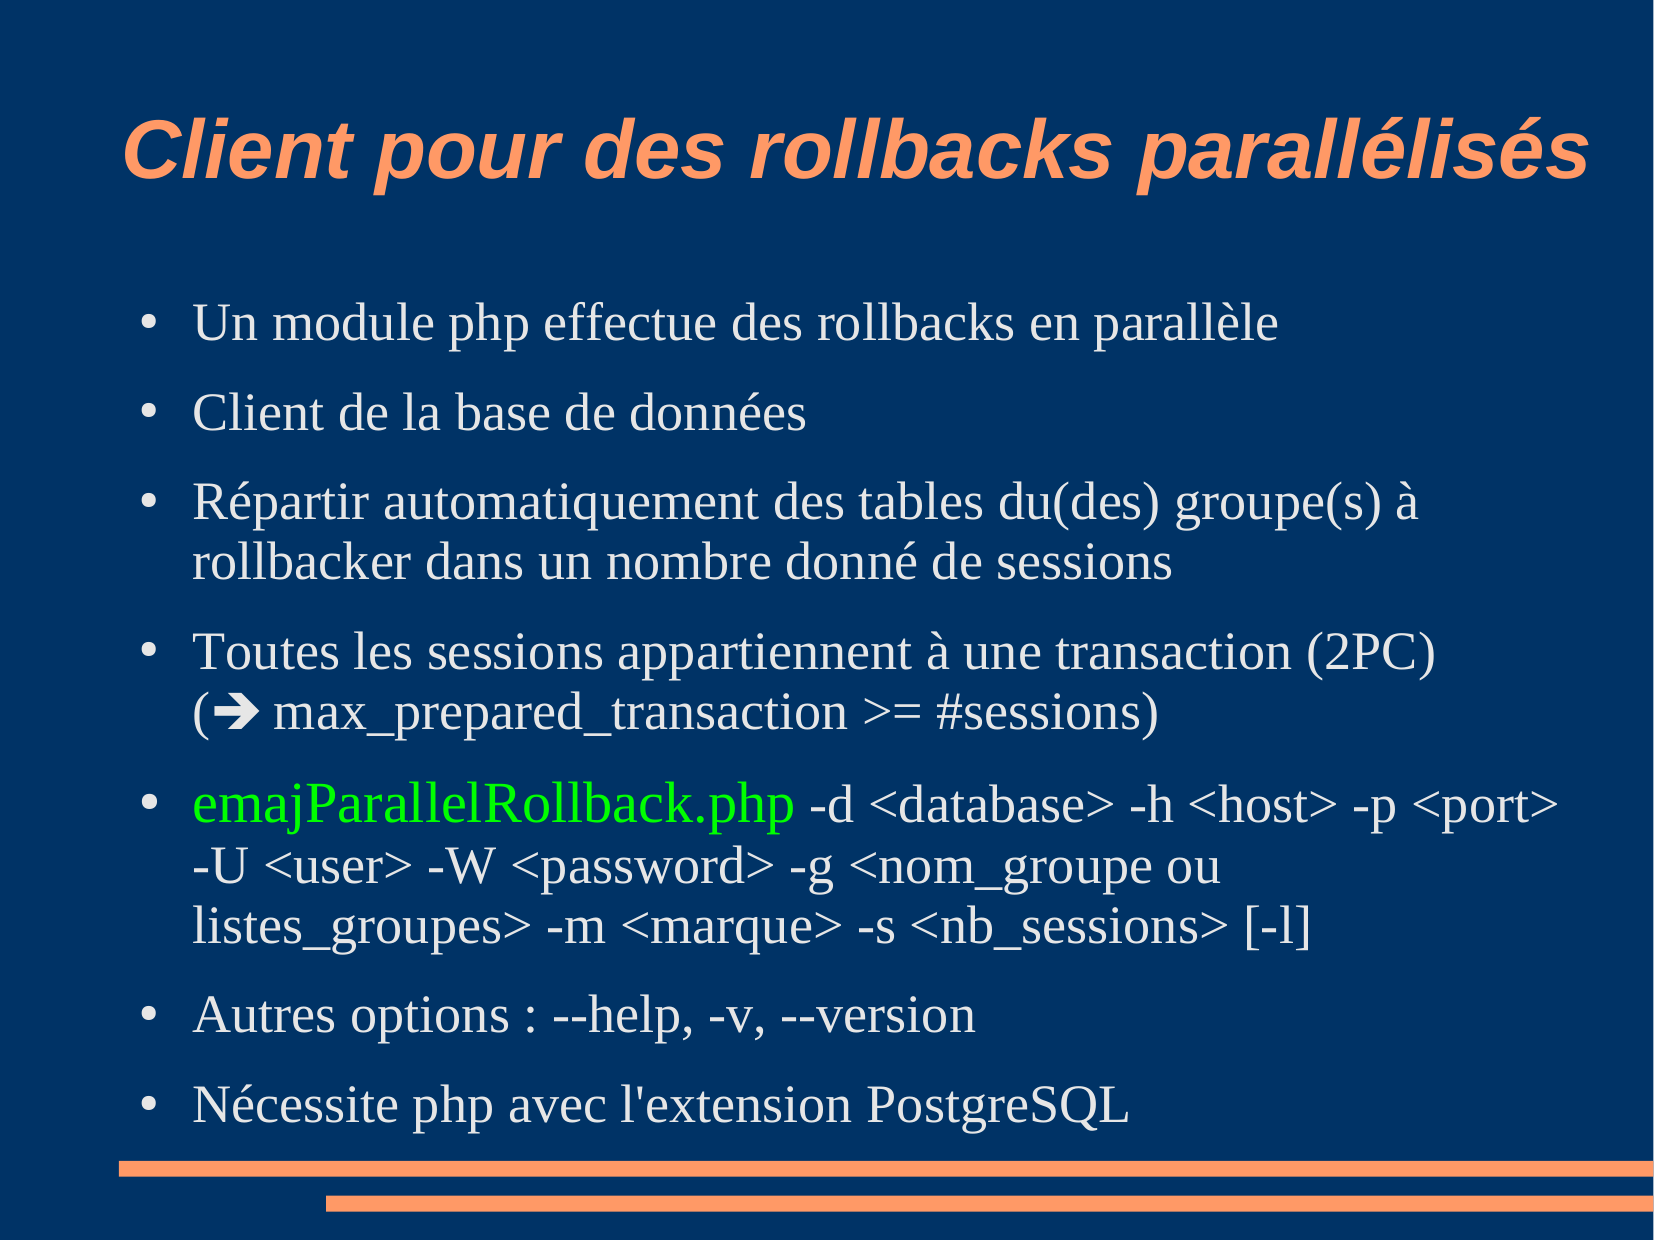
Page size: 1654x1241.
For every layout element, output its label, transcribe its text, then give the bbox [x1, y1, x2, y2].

title Client pour des rollbacks parallélisés [121, 53, 1595, 246]
list Un module php effectue des rollbacks en parallèle Client de la base de données Répartir automatiquement des tables du(des) groupe(s) à rollbacker dans un nombre donné de sessions Toutes les sessions appartiennent à une transaction (2PC) ( max_prepared_transaction >= #sessions) emajParallelRollback.php -d <database> -h <host> -p <port> -U <user> -W <password> -g <nom_groupe ou listes_groupes> -m <marque> -s <nb_sessions> [-l] Autres options : --help, -v, --version Nécessite php avec l'extension PostgreSQL [121, 292, 1561, 1146]
